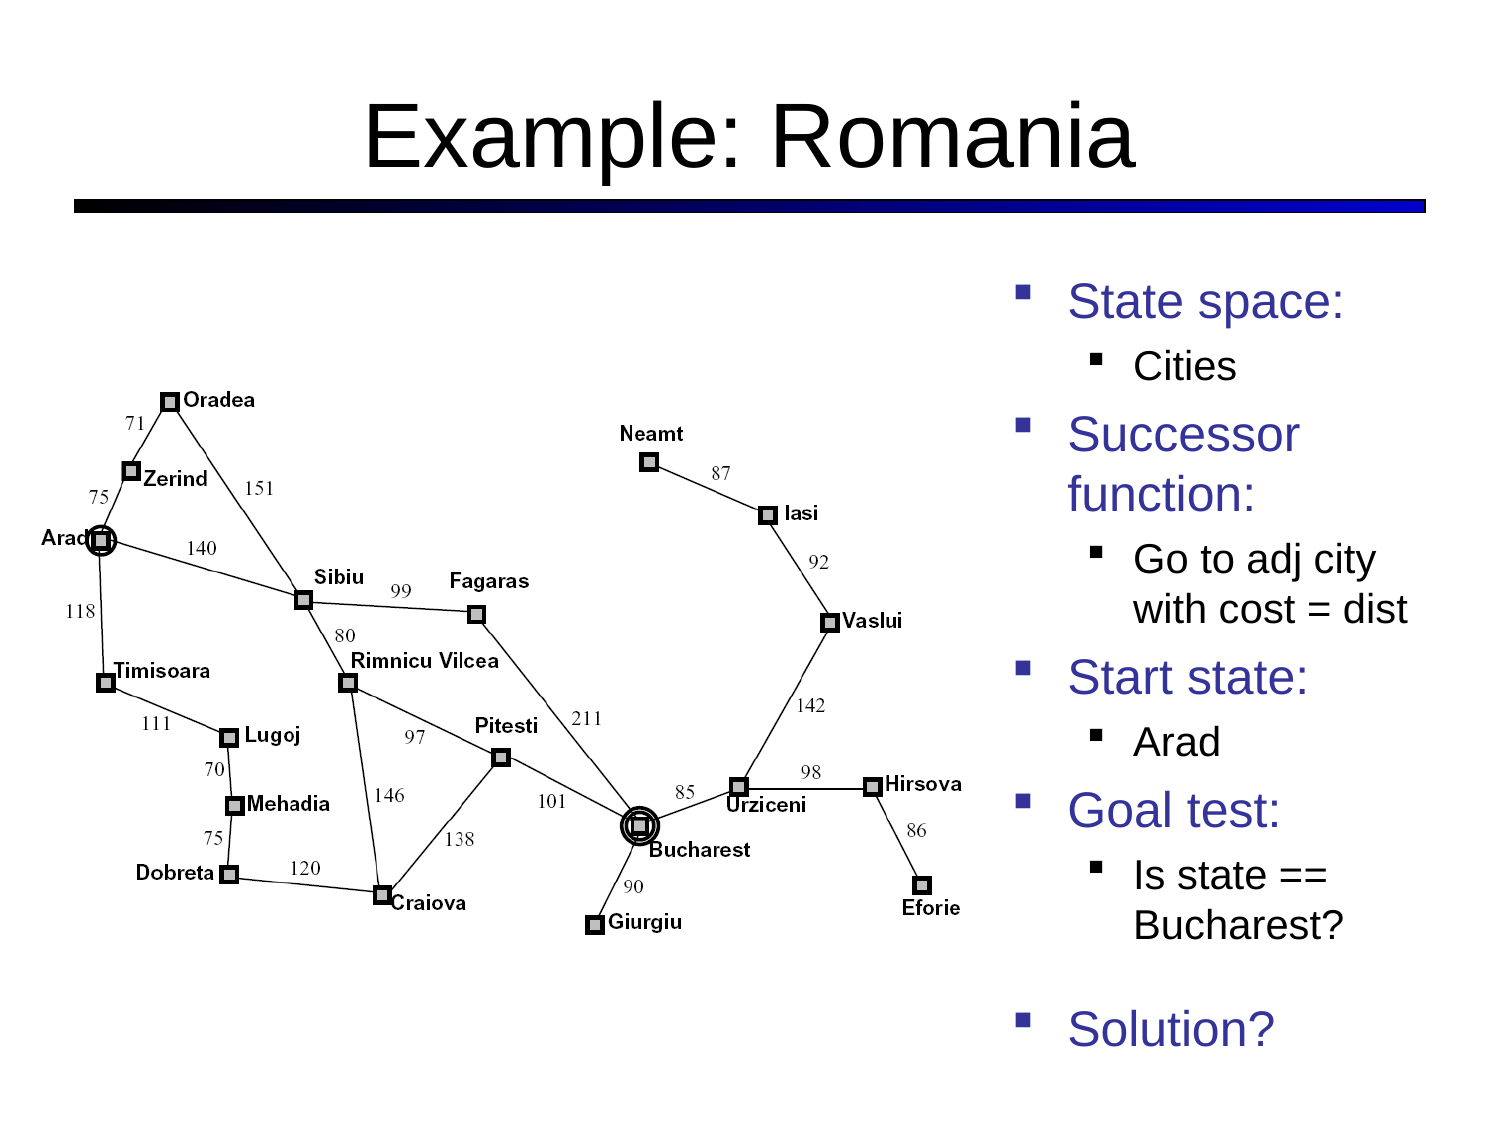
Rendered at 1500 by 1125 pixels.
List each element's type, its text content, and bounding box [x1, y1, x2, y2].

text_box State space: Cities Successor function: Go to adj city with cost = dist Start state: Arad Goal test: Is state == Bucharest? Solution? [996, 261, 1453, 1125]
picture [37, 385, 970, 944]
text_box Example: Romania [75, 37, 1426, 225]
